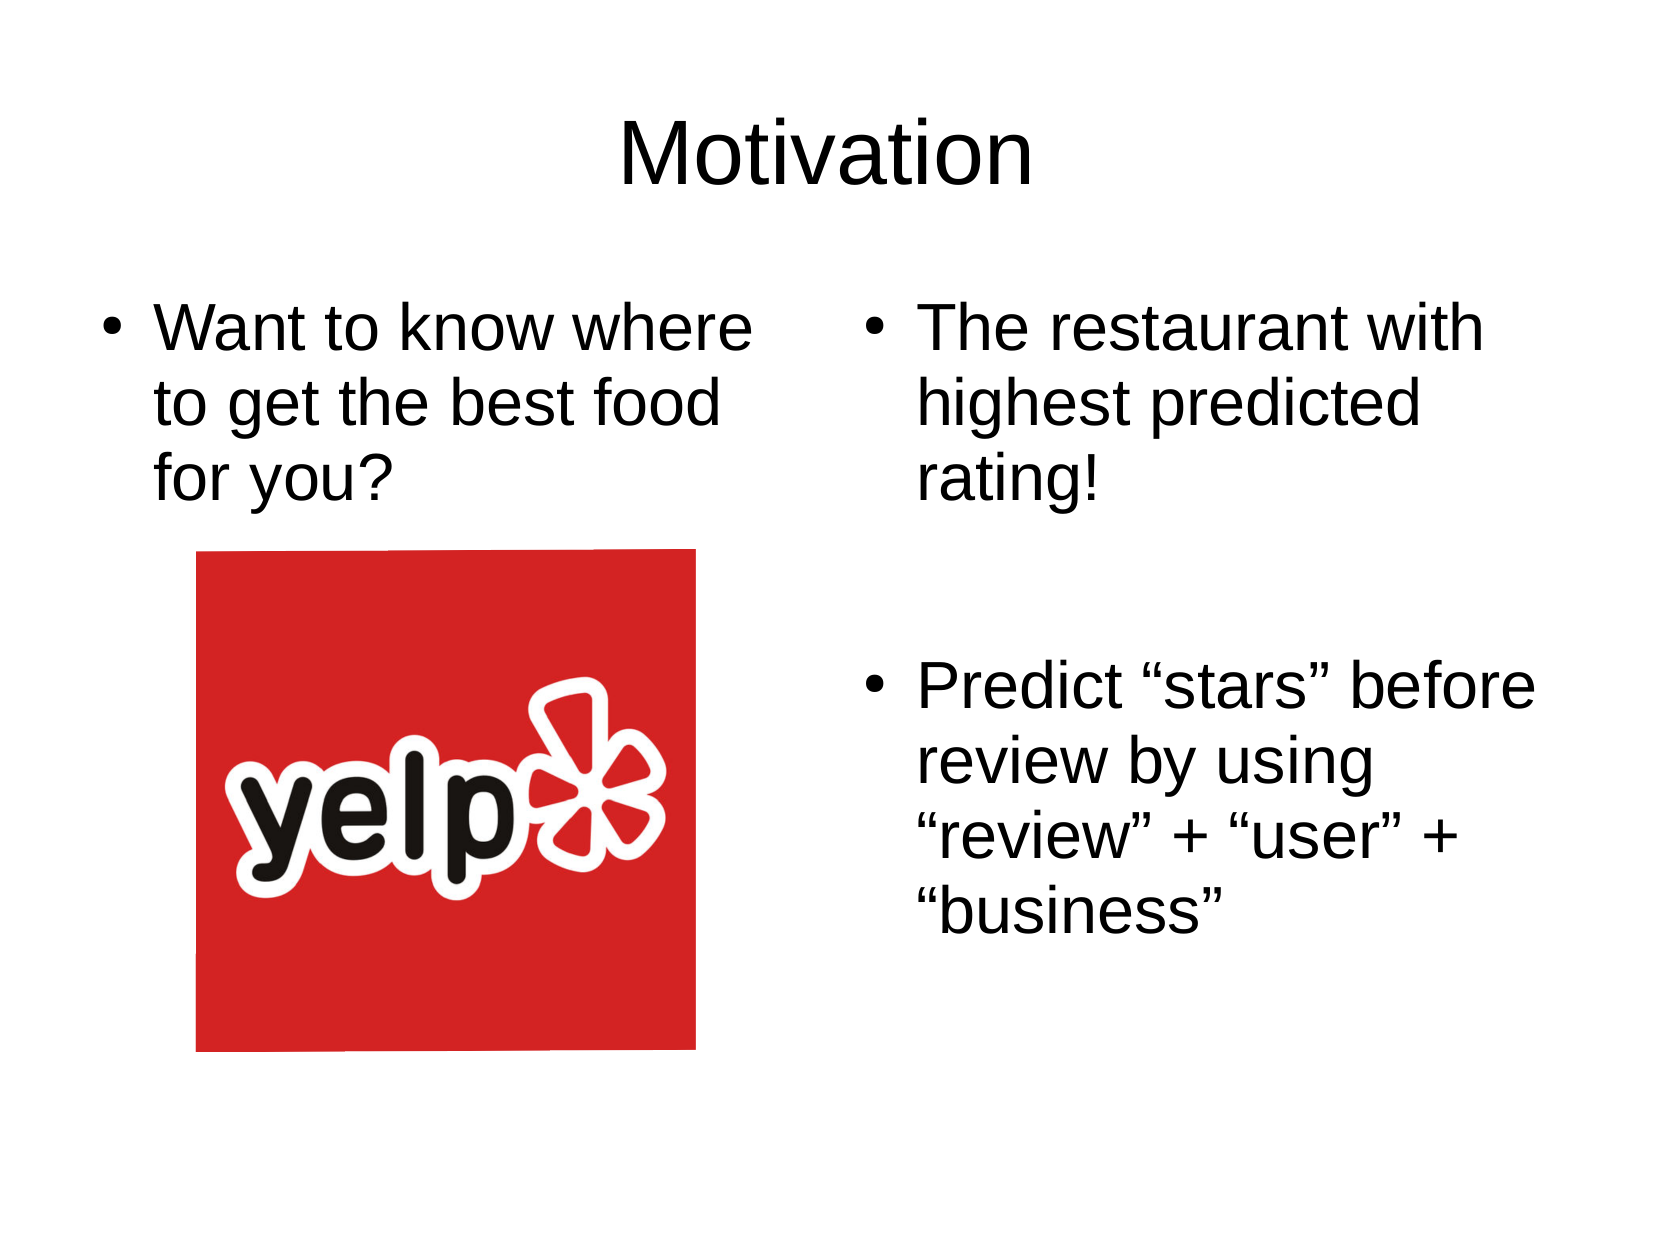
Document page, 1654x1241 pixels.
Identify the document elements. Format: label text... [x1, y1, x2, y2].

list Want to know where to get the best food for you? [82, 290, 809, 1010]
picture [195, 548, 696, 1052]
list The restaurant with highest predicted rating! Predict “stars” before review by using “review” + “user” + “business” [845, 290, 1572, 1010]
title Motivation [82, 49, 1571, 257]
